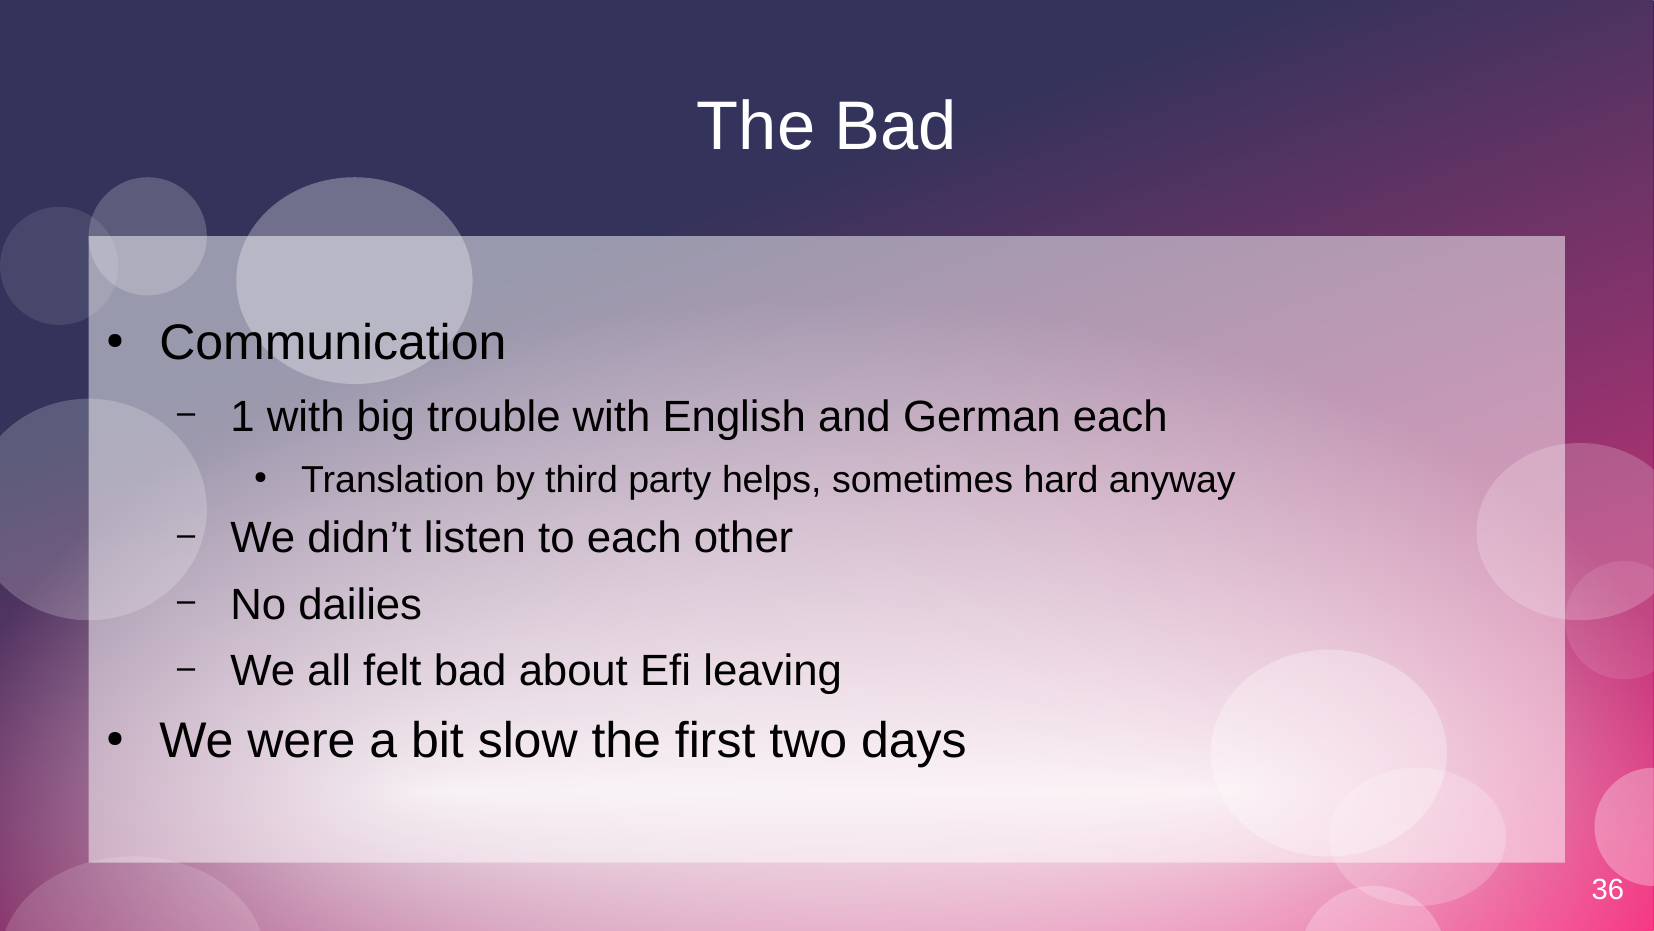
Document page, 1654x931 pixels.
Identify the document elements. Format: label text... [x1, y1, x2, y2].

title The Bad [88, 44, 1565, 207]
list Communication 1 with big trouble with English and German each Translation by third party helps, sometimes hard anyway We didn’t listen to each other No dailies We all felt bad about Efi leaving We were a bit slow the first two days [88, 236, 1565, 863]
